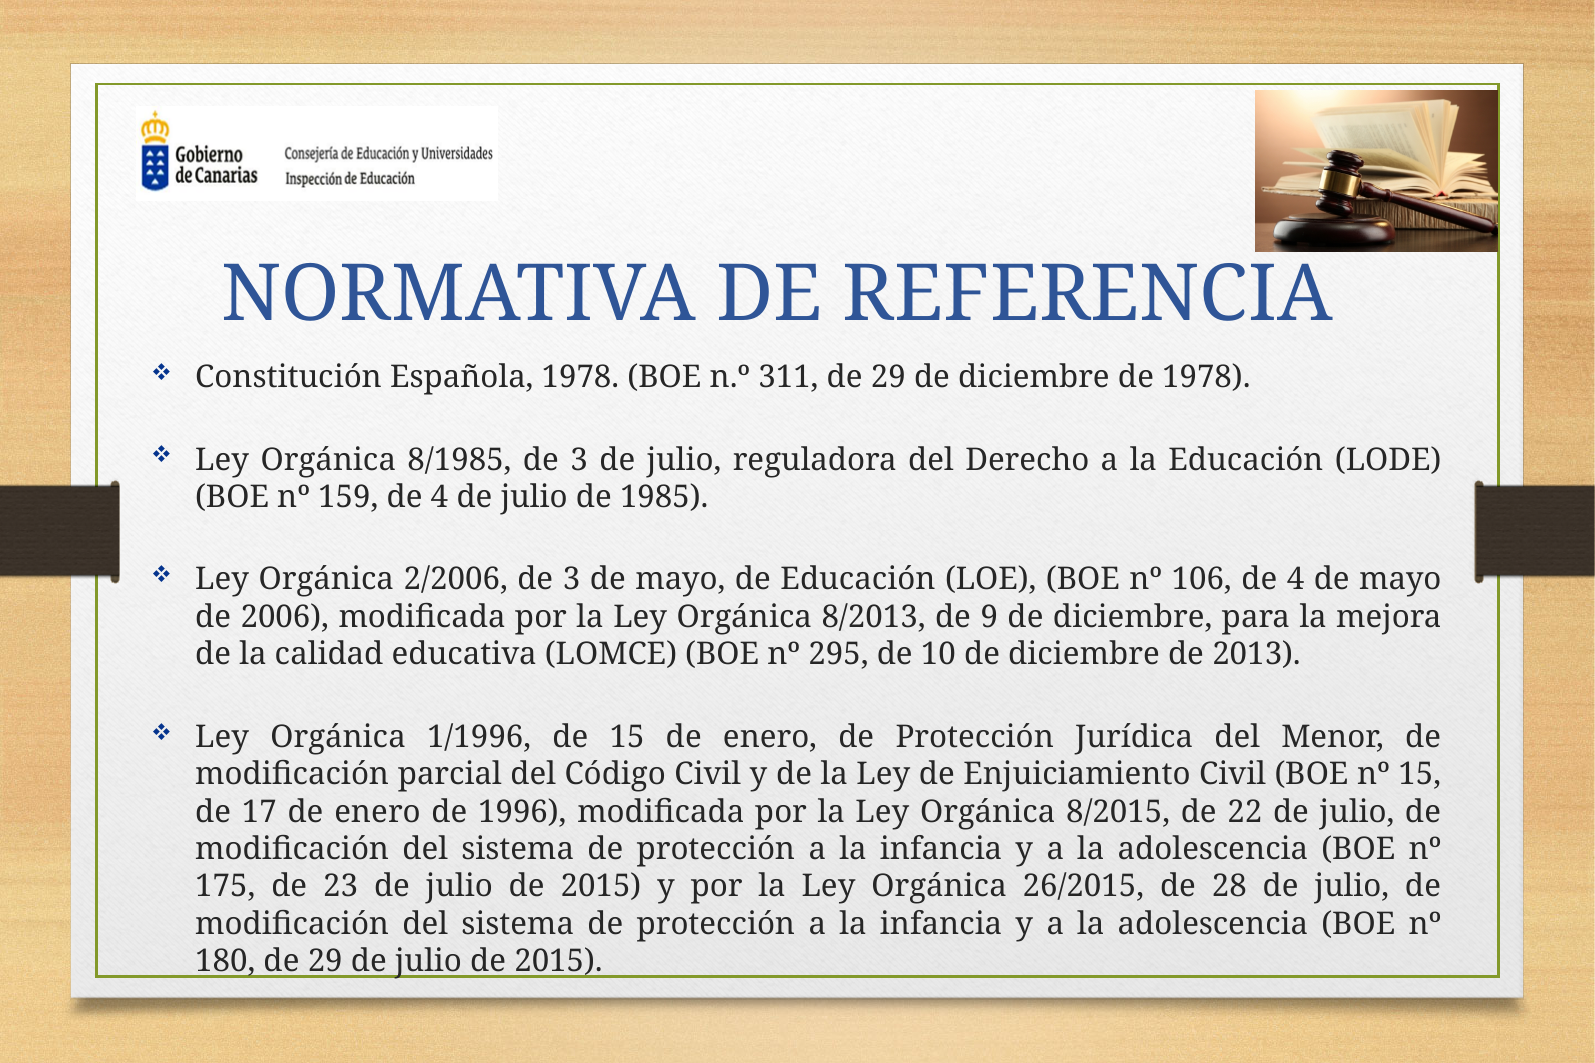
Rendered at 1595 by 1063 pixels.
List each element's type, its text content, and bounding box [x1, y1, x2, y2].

picture [0, 0, 1595, 1063]
text_box Constitución Española, 1978. (BOE n.º 311, de 29 de diciembre de 1978). Ley Orgánica 8/1985, de 3 de julio, reguladora del Derecho a la Educación (LODE) (BOE nº 159, de 4 de julio de 1985). Ley Orgánica 2/2006, de 3 de mayo, de Educación (LOE), (BOE nº 106, de 4 de mayo de 2006), modificada por la Ley Orgánica 8/2013, de 9 de diciembre, para la mejora de la calidad educativa (LOMCE) (BOE nº 295, de 10 de diciembre de 2013). Ley Orgánica 1/1996, de 15 de enero, de Protección Jurídica del Menor, de modificación parcial del Código Civil y de la Ley de Enjuiciamiento Civil (BOE nº 15, de 17 de enero de 1996), modificada por la Ley Orgánica 8/2015, de 22 de julio, de modificación del sistema de protección a la infancia y a la adolescencia (BOE nº 175, de 23 de julio de 2015) y por la Ley Orgánica 26/2015, de 28 de julio, de modificación del sistema de protección a la infancia y a la adolescencia (BOE nº 180, de 29 de julio de 2015). [136, 348, 1458, 969]
text_box NORMATIVA DE REFERENCIA [96, 192, 1458, 386]
